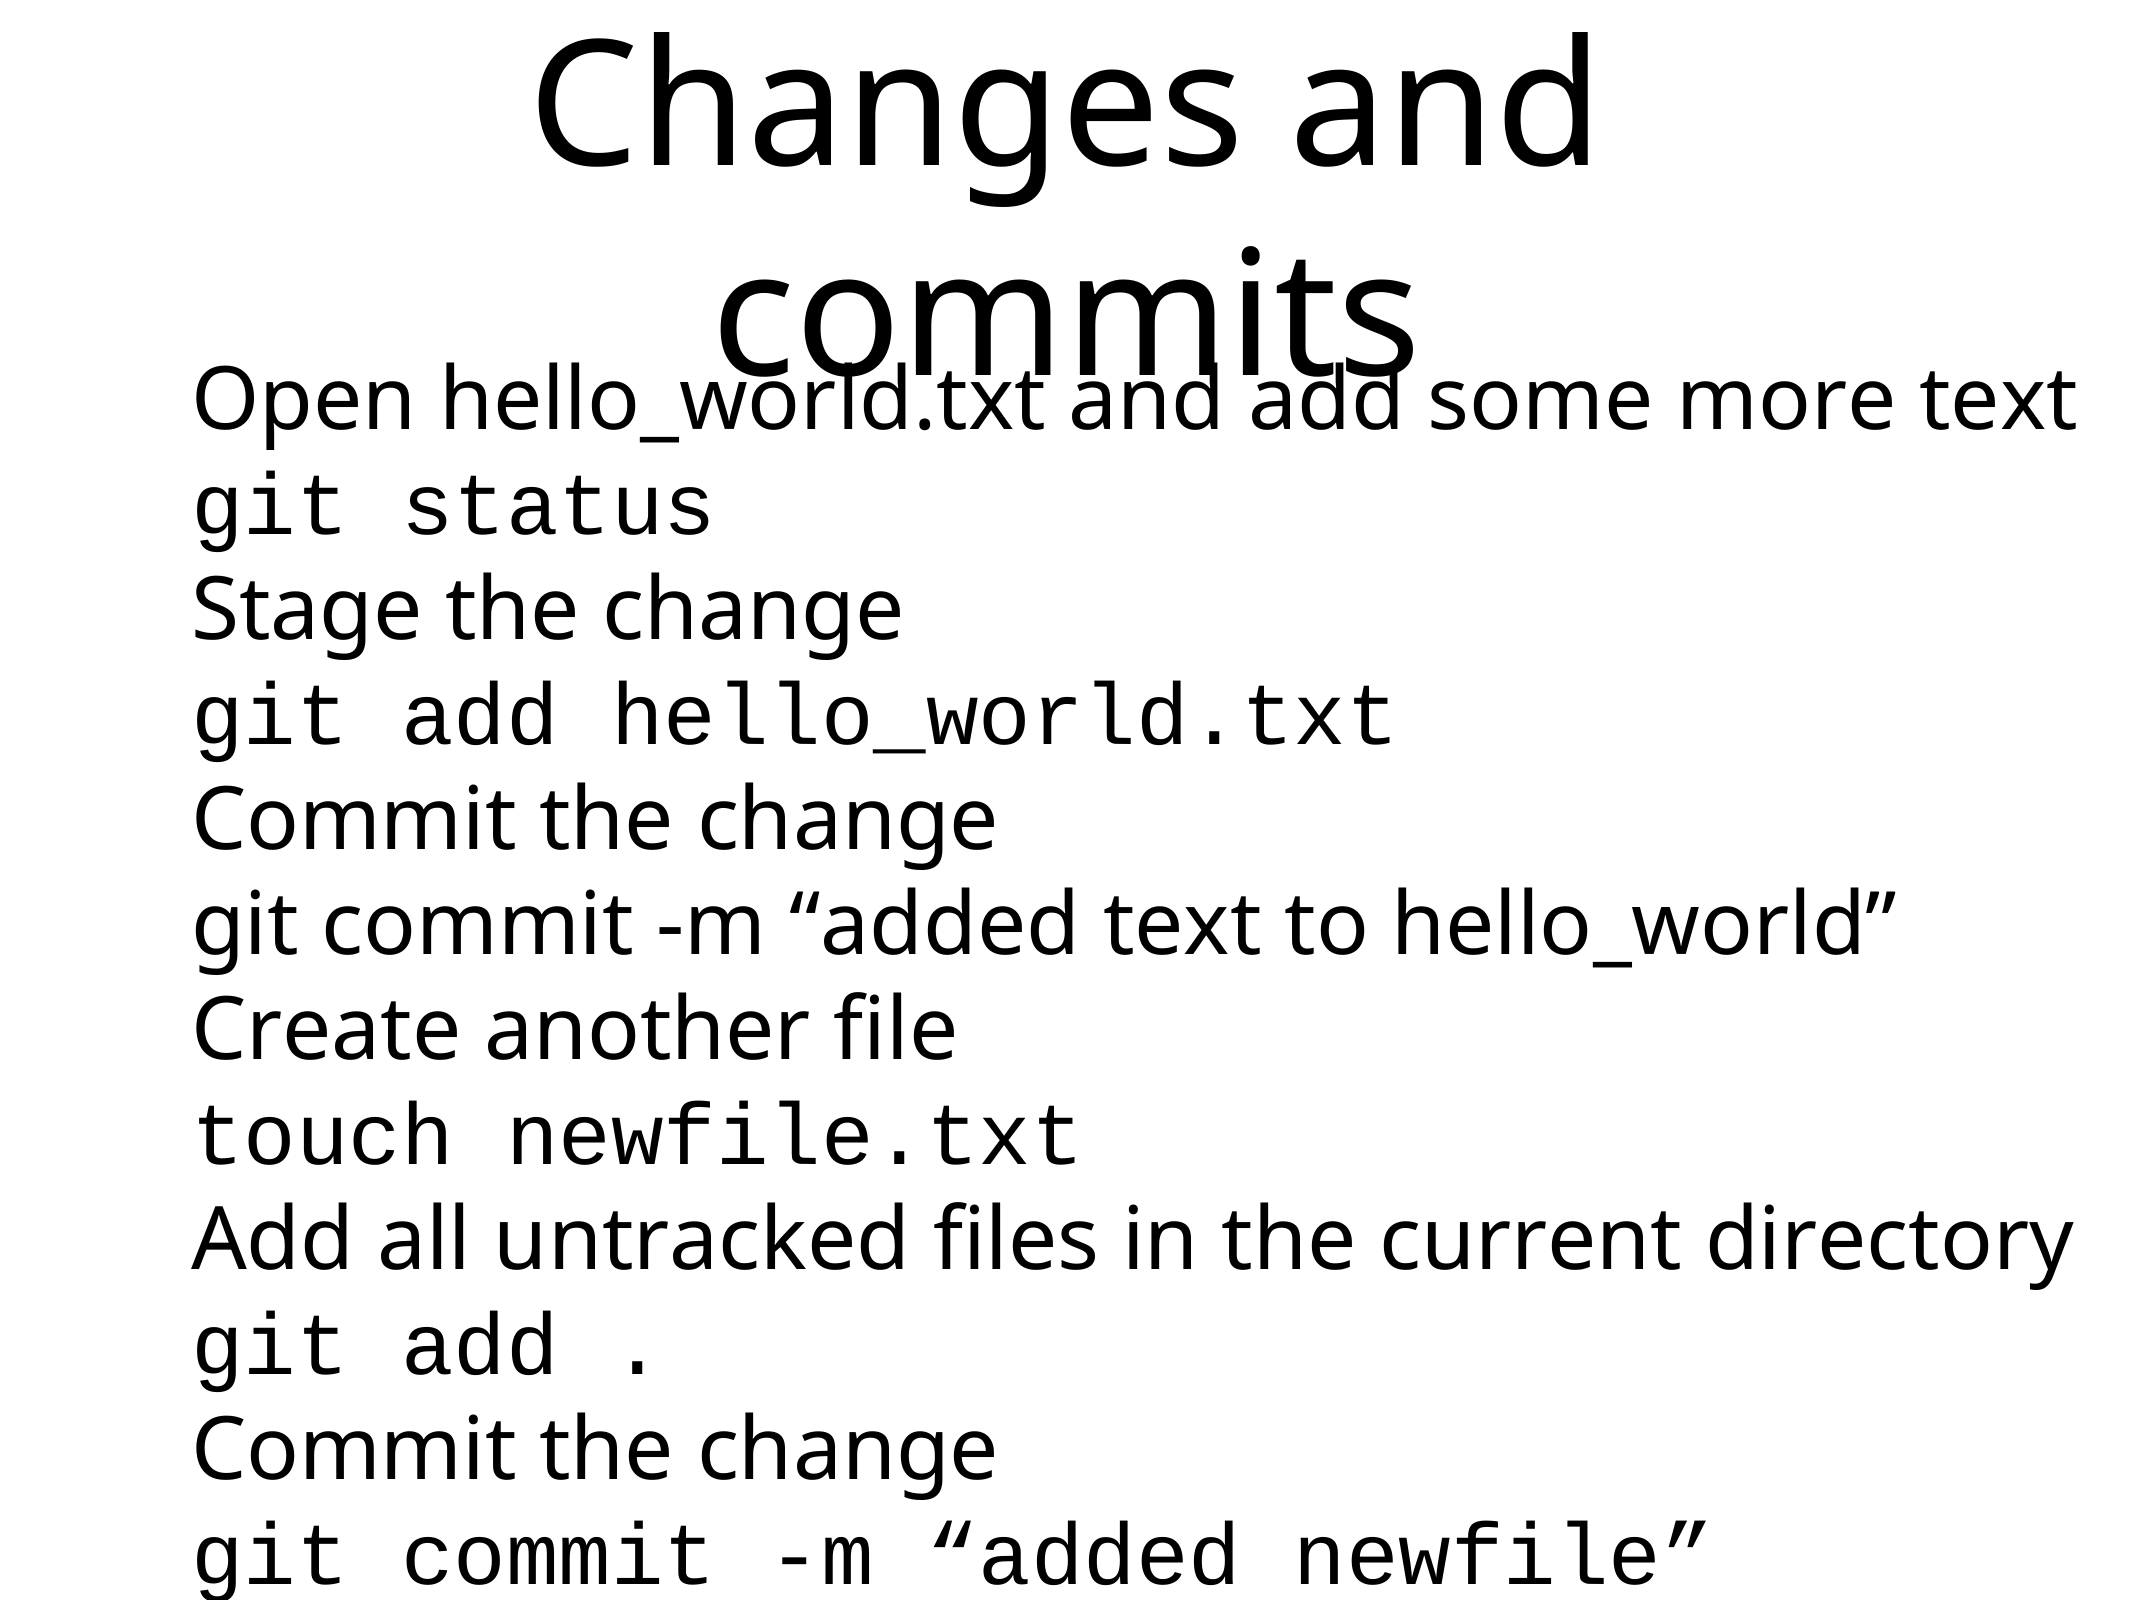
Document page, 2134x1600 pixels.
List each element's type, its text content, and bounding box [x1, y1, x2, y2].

title Changes and commits [208, 0, 1925, 341]
text_box Open hello_world.txt and add some more text git status Stage the change git add hello_world.txt Commit the change git commit -m “added text to hello_world” Create another file touch newfile.txt Add all untracked files in the current directory git add . Commit the change git commit -m “added newfile” [190, 341, 2078, 1600]
